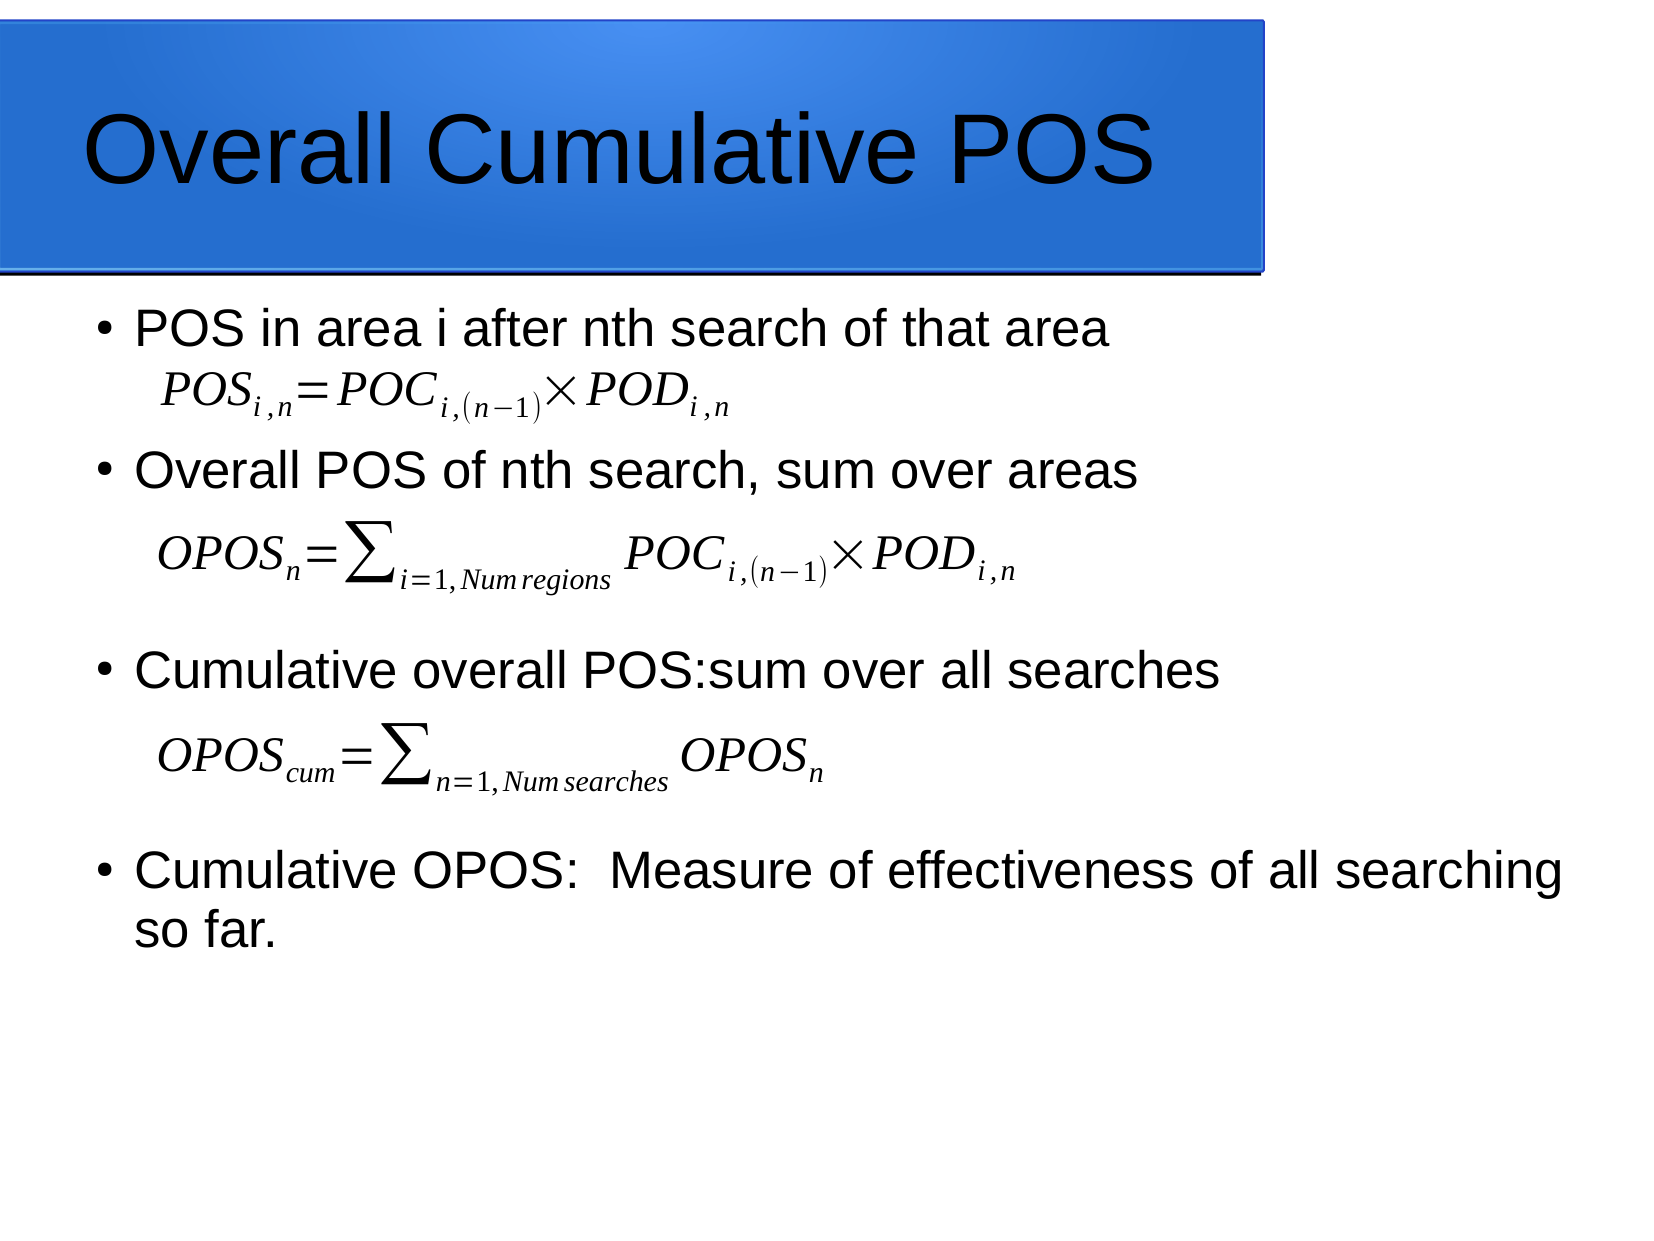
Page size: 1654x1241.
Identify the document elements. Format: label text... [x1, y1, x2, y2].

chart [151, 360, 736, 426]
chart [150, 518, 1022, 597]
list POS in area i after nth search of that area Overall POS of nth search, sum over areas Cumulative overall POS:sum over all searches Cumulative OPOS: Measure of effectiveness of all searching so far. [82, 299, 1571, 1019]
chart [150, 720, 831, 799]
title Overall Cumulative POS [82, 47, 1235, 252]
